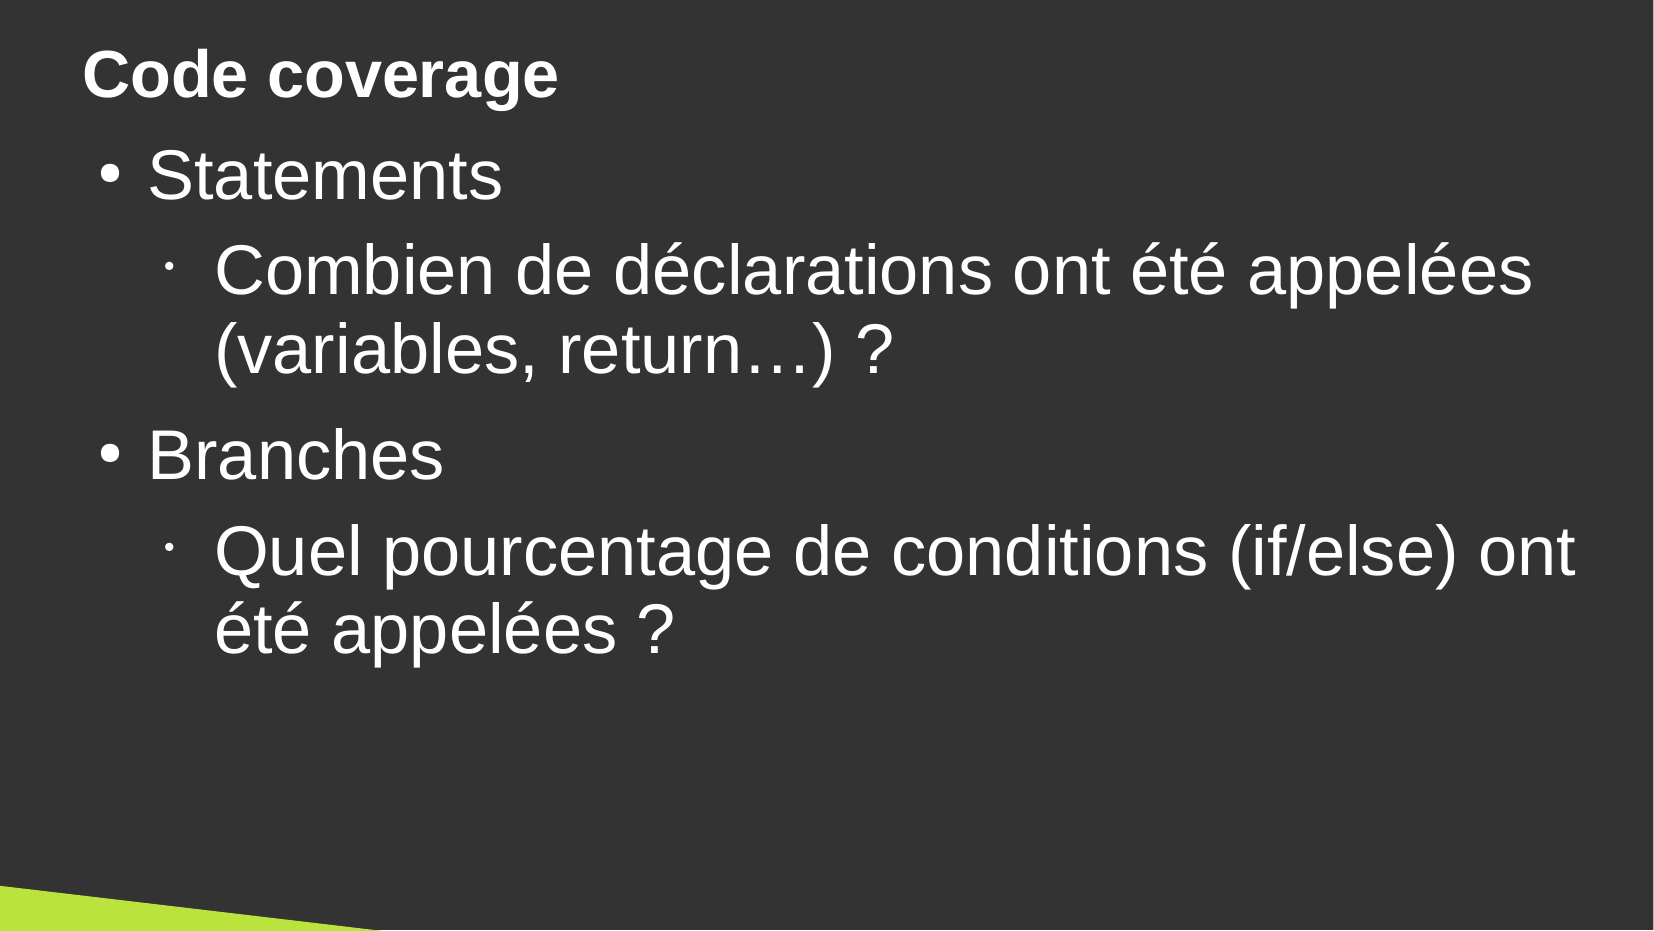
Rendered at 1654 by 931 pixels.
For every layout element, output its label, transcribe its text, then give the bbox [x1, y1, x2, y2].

text_box [0, 885, 384, 931]
title Code coverage [82, 37, 1571, 112]
list Statements Combien de déclarations ont été appelées (variables, return…) ? Branches Quel pourcentage de conditions (if/else) ont été appelées ? [80, 135, 1619, 674]
